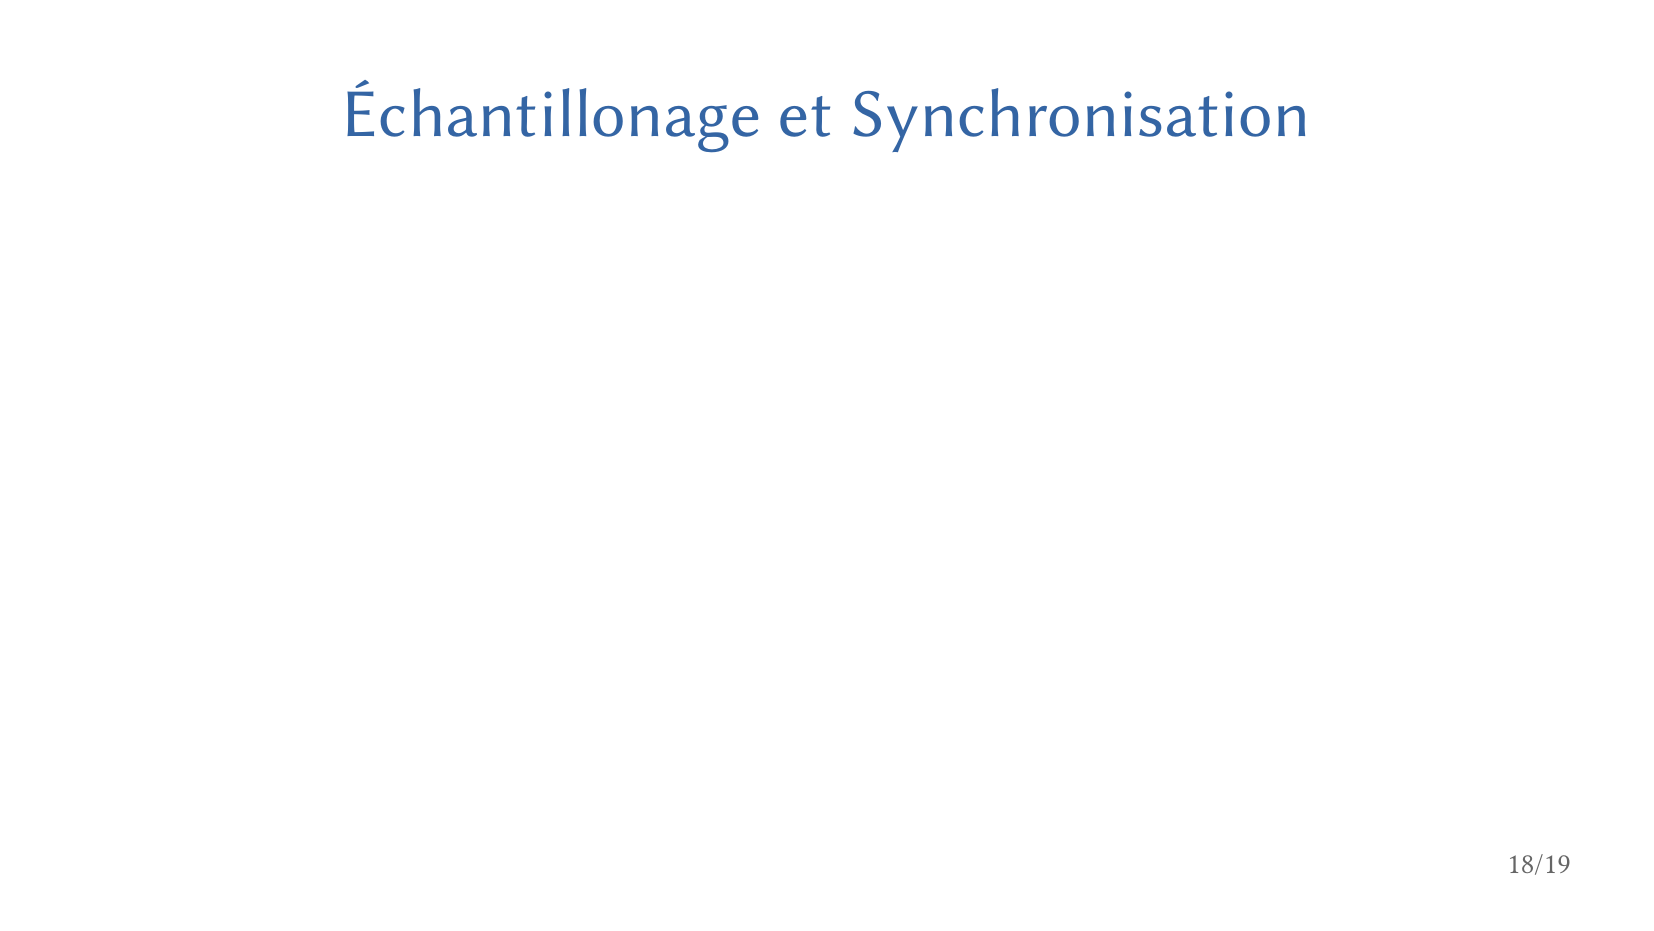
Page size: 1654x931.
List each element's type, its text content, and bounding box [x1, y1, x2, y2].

title Échantillonage et Synchronisation [82, 37, 1571, 193]
